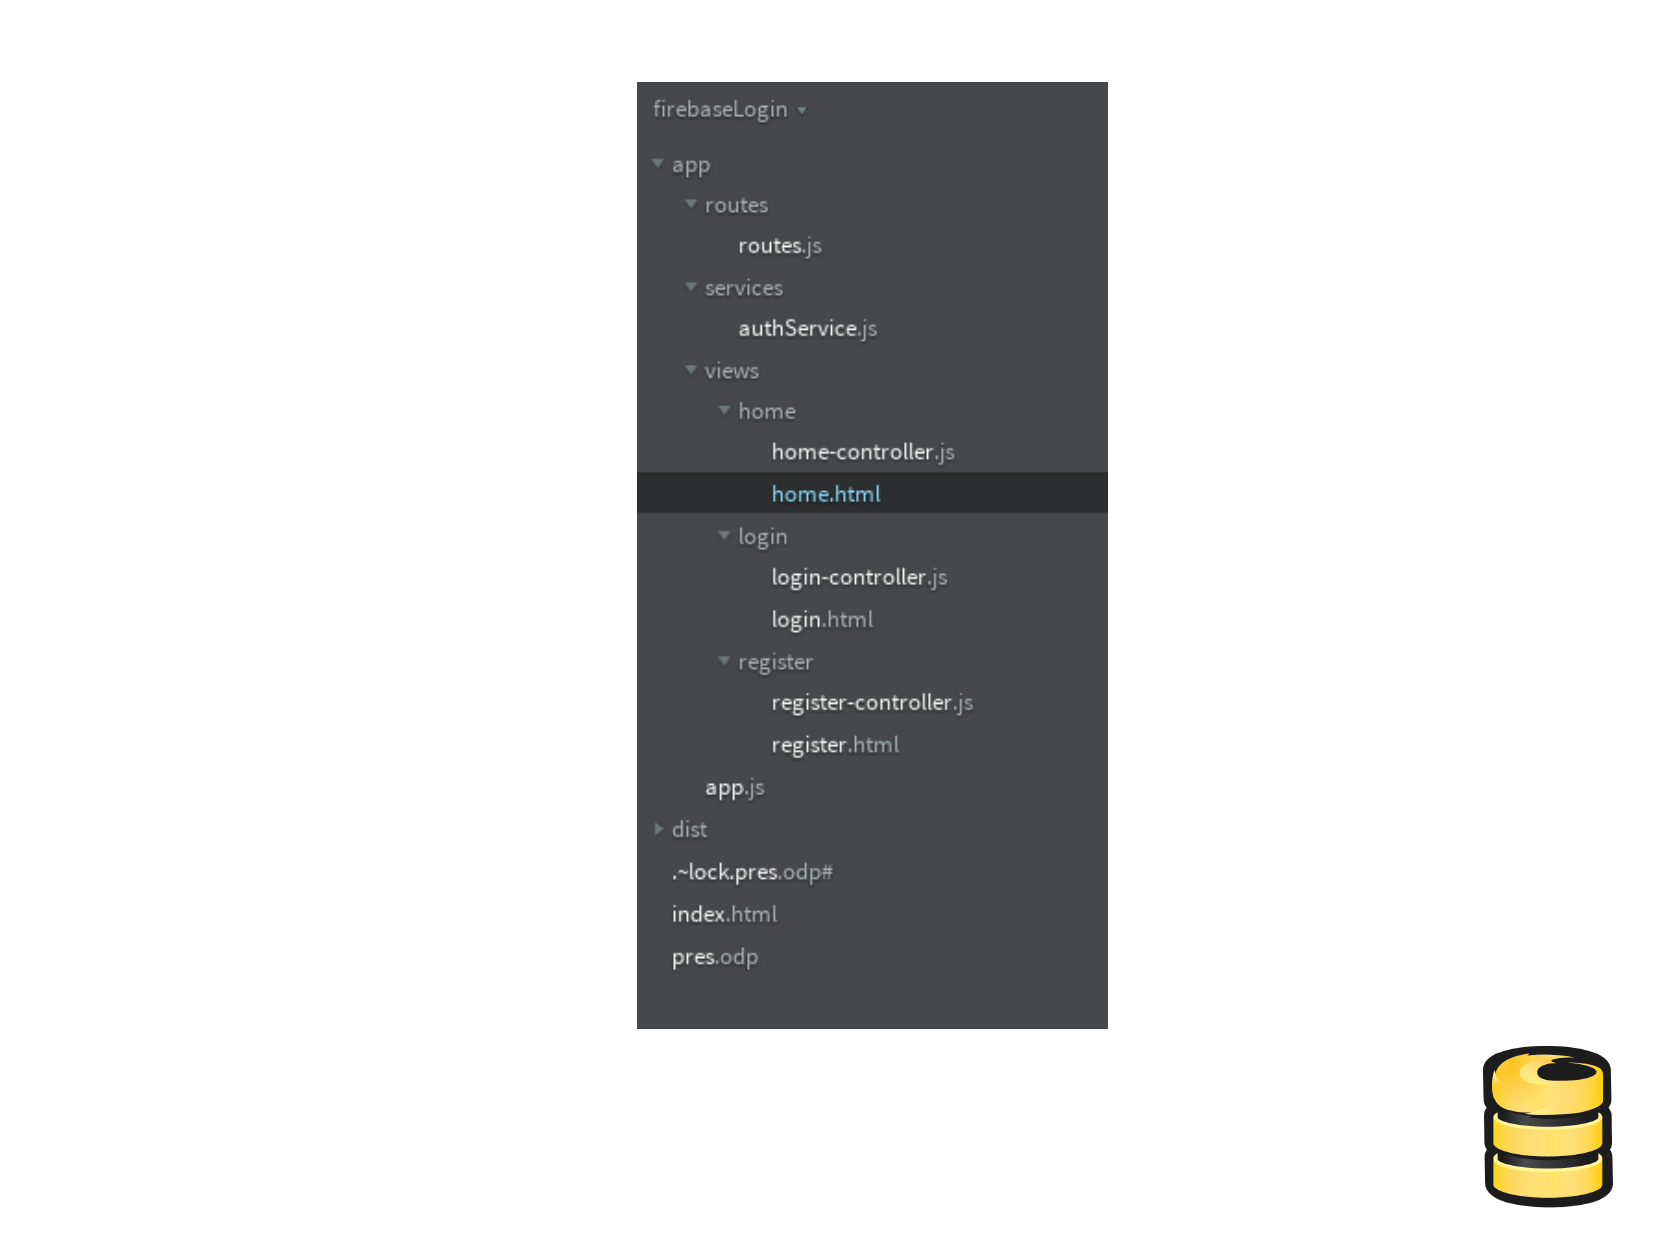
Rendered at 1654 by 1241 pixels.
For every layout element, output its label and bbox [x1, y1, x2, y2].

picture [637, 82, 1108, 1029]
picture [1458, 1039, 1636, 1217]
